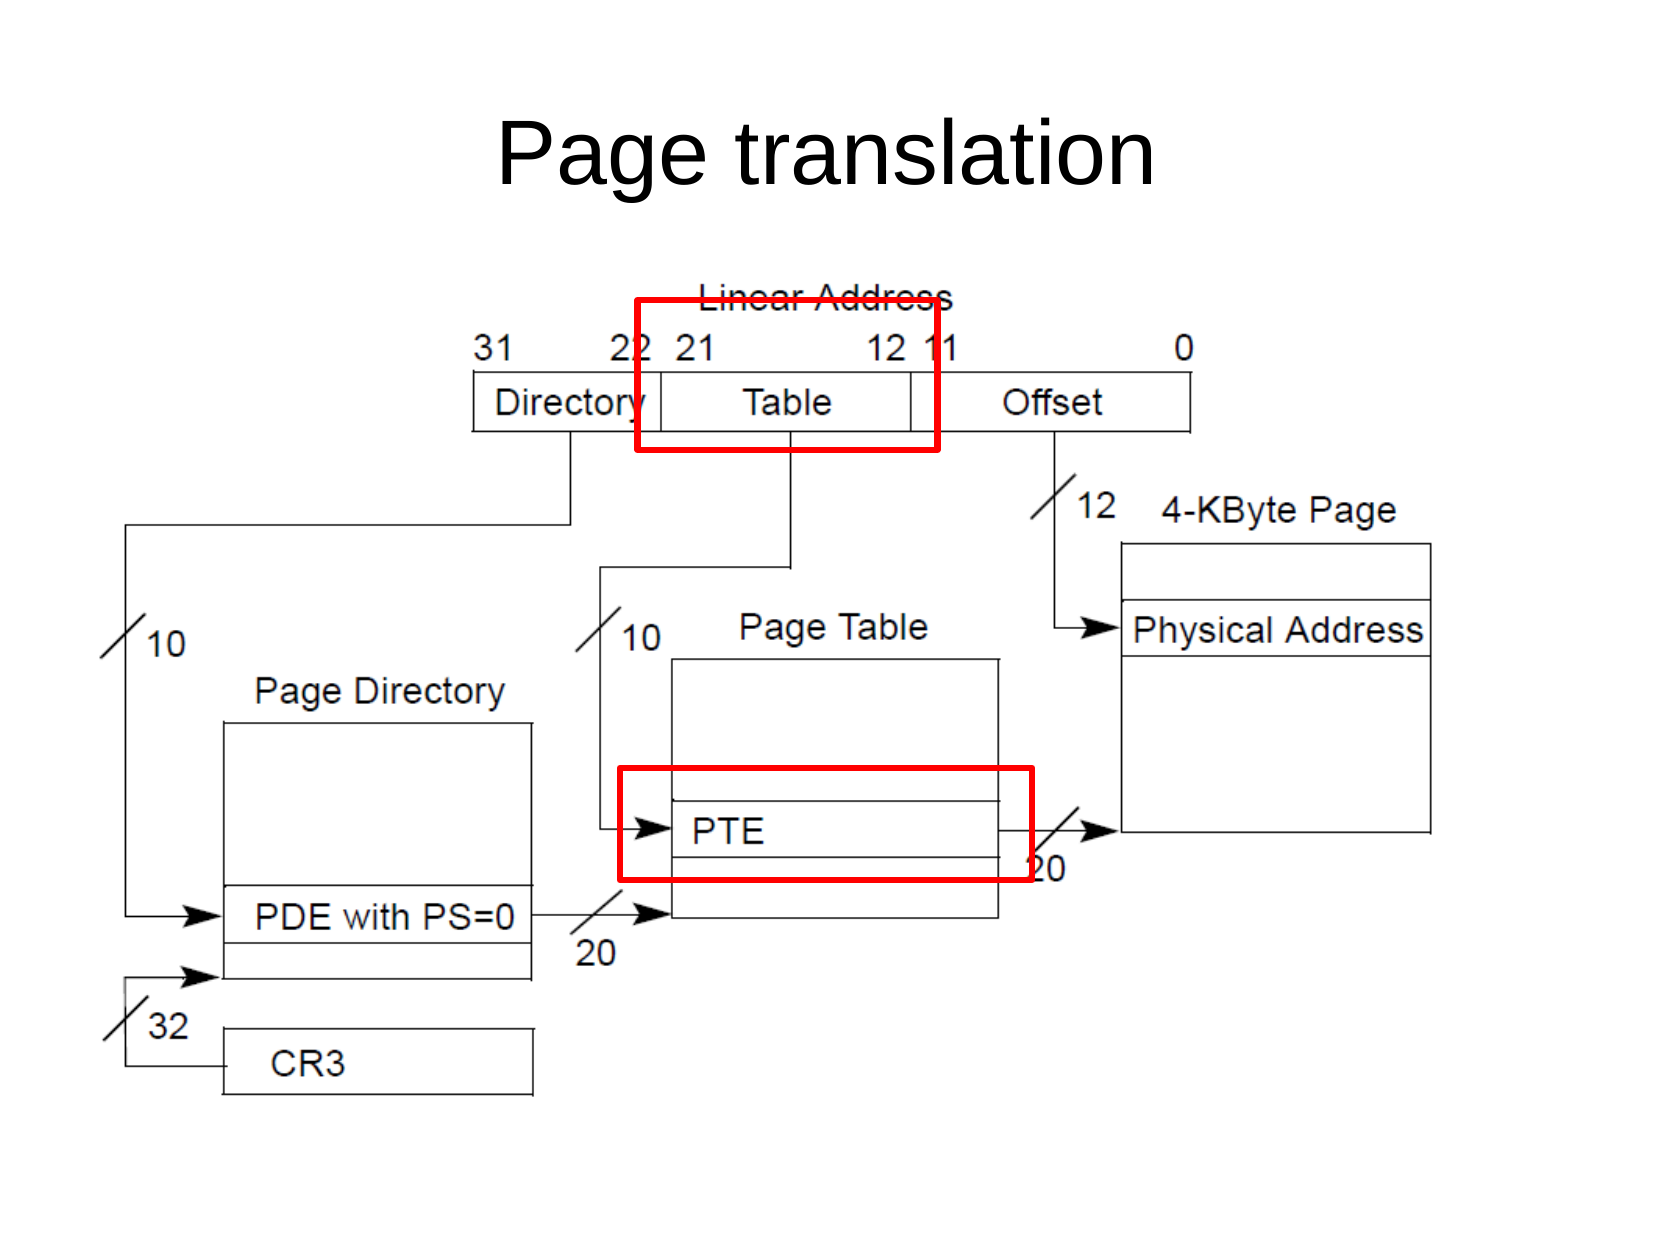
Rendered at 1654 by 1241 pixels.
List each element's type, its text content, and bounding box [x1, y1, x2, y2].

picture [75, 264, 1463, 1126]
title Page translation [82, 49, 1571, 257]
